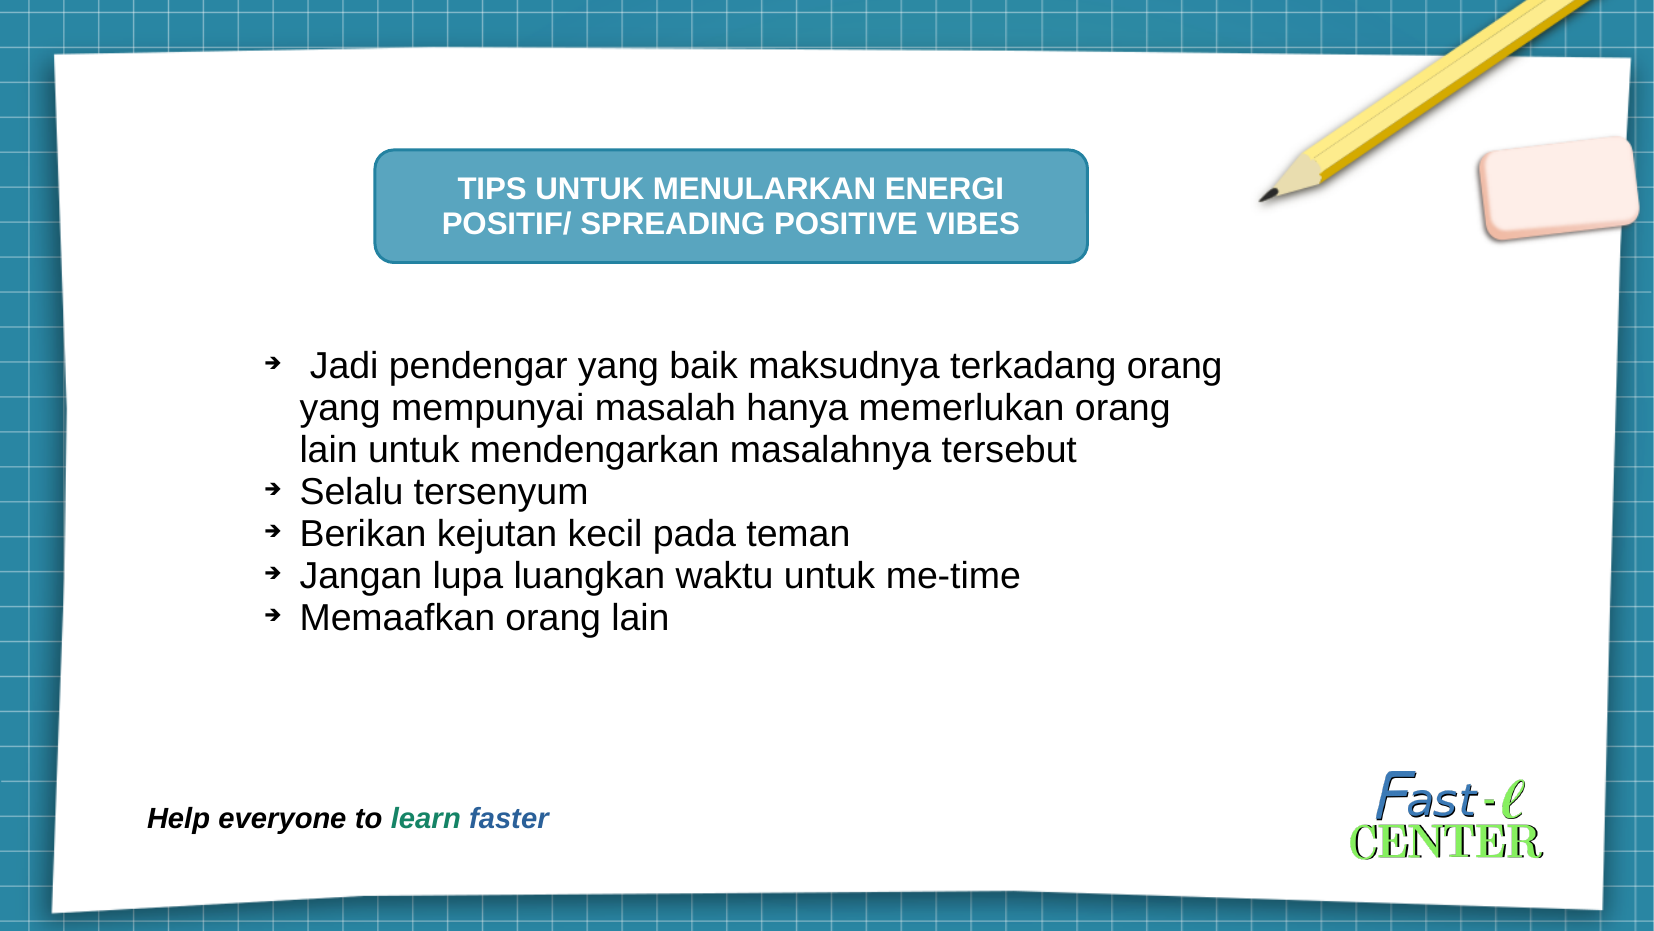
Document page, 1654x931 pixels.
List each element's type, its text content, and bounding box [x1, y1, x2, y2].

text_box Jadi pendengar yang baik maksudnya terkadang orang yang mempunyai masalah hanya memerlukan orang lain untuk mendengarkan masalahnya tersebut Selalu tersenyum Berikan kejutan kecil pada teman Jangan lupa luangkan waktu untuk me-time Memaafkan orang lain [249, 337, 1238, 647]
picture [0, 0, 1654, 931]
text_box TIPS UNTUK MENULARKAN ENERGI POSITIF/ SPREADING POSITIVE VIBES [374, 149, 1088, 263]
text_box Help everyone to learn faster [132, 791, 658, 839]
